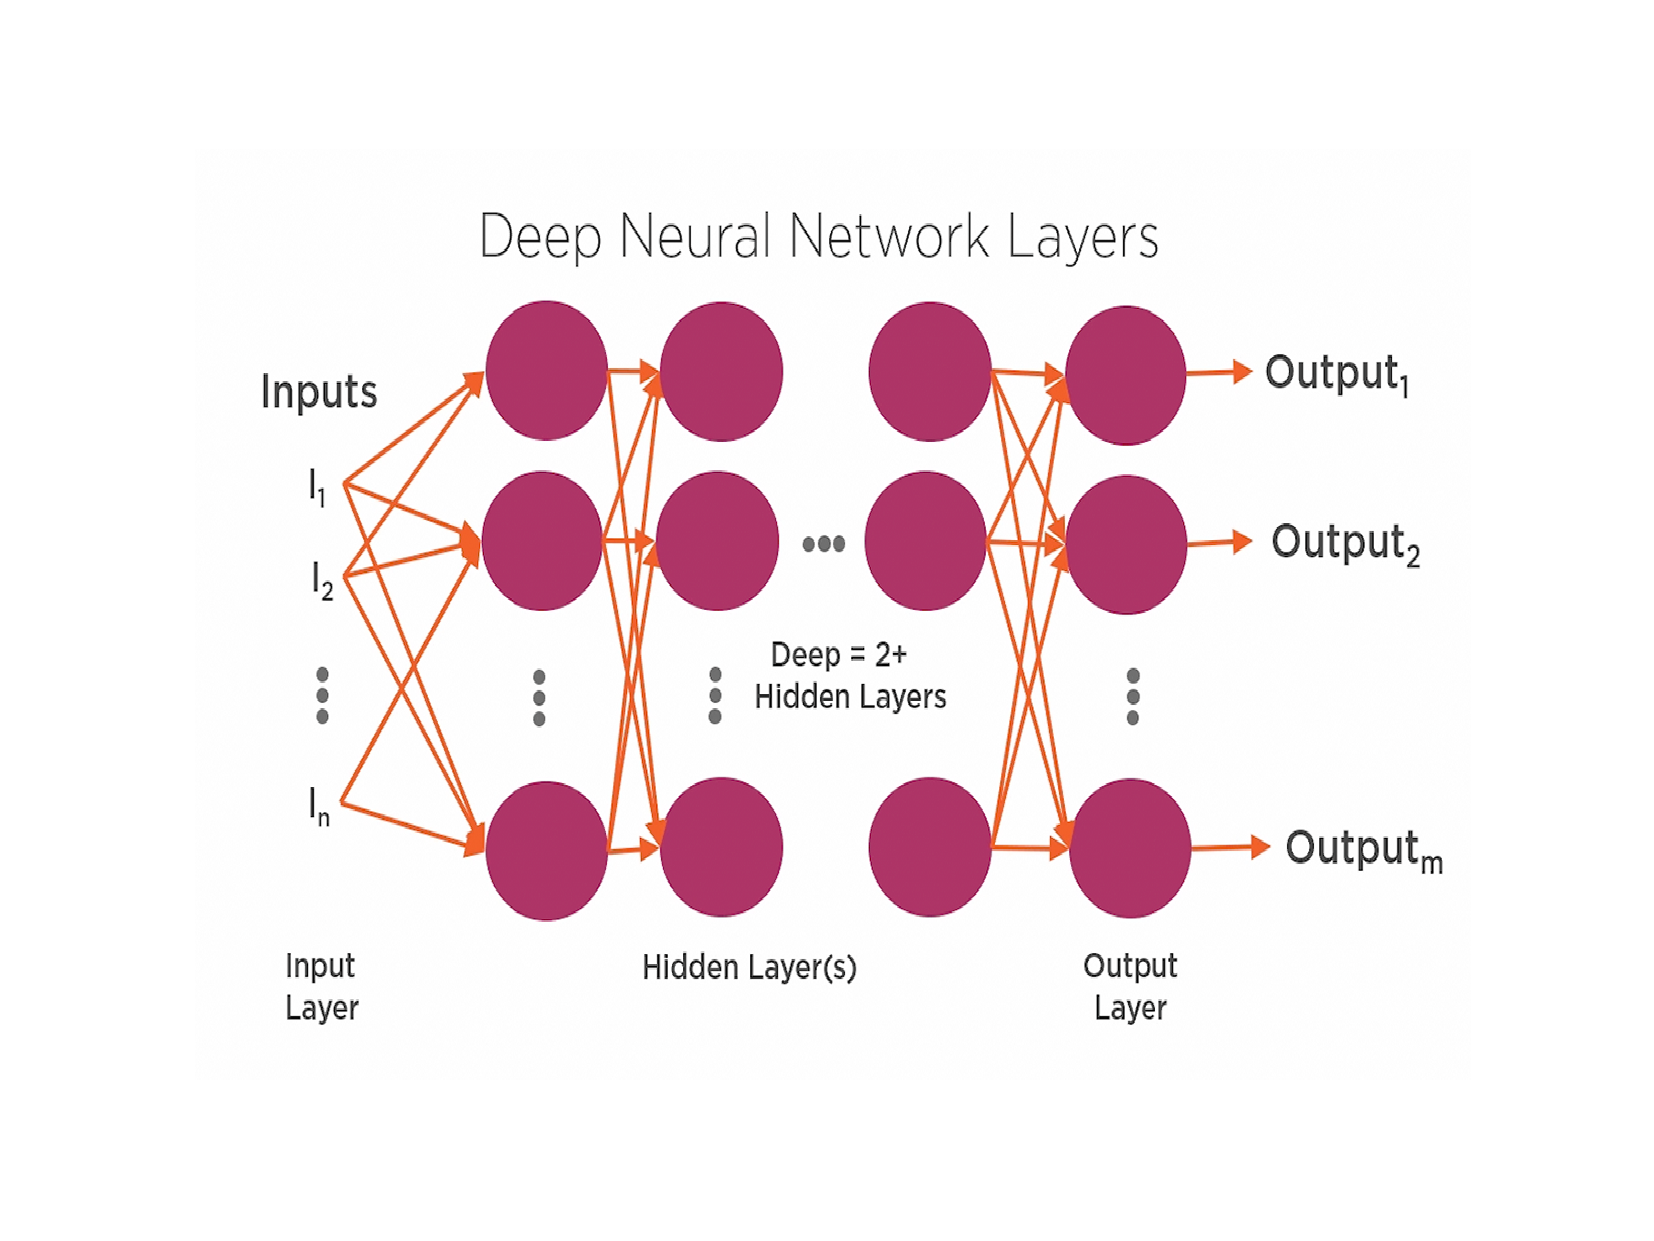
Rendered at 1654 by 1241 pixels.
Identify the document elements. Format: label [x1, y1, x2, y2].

picture [195, 149, 1471, 1081]
